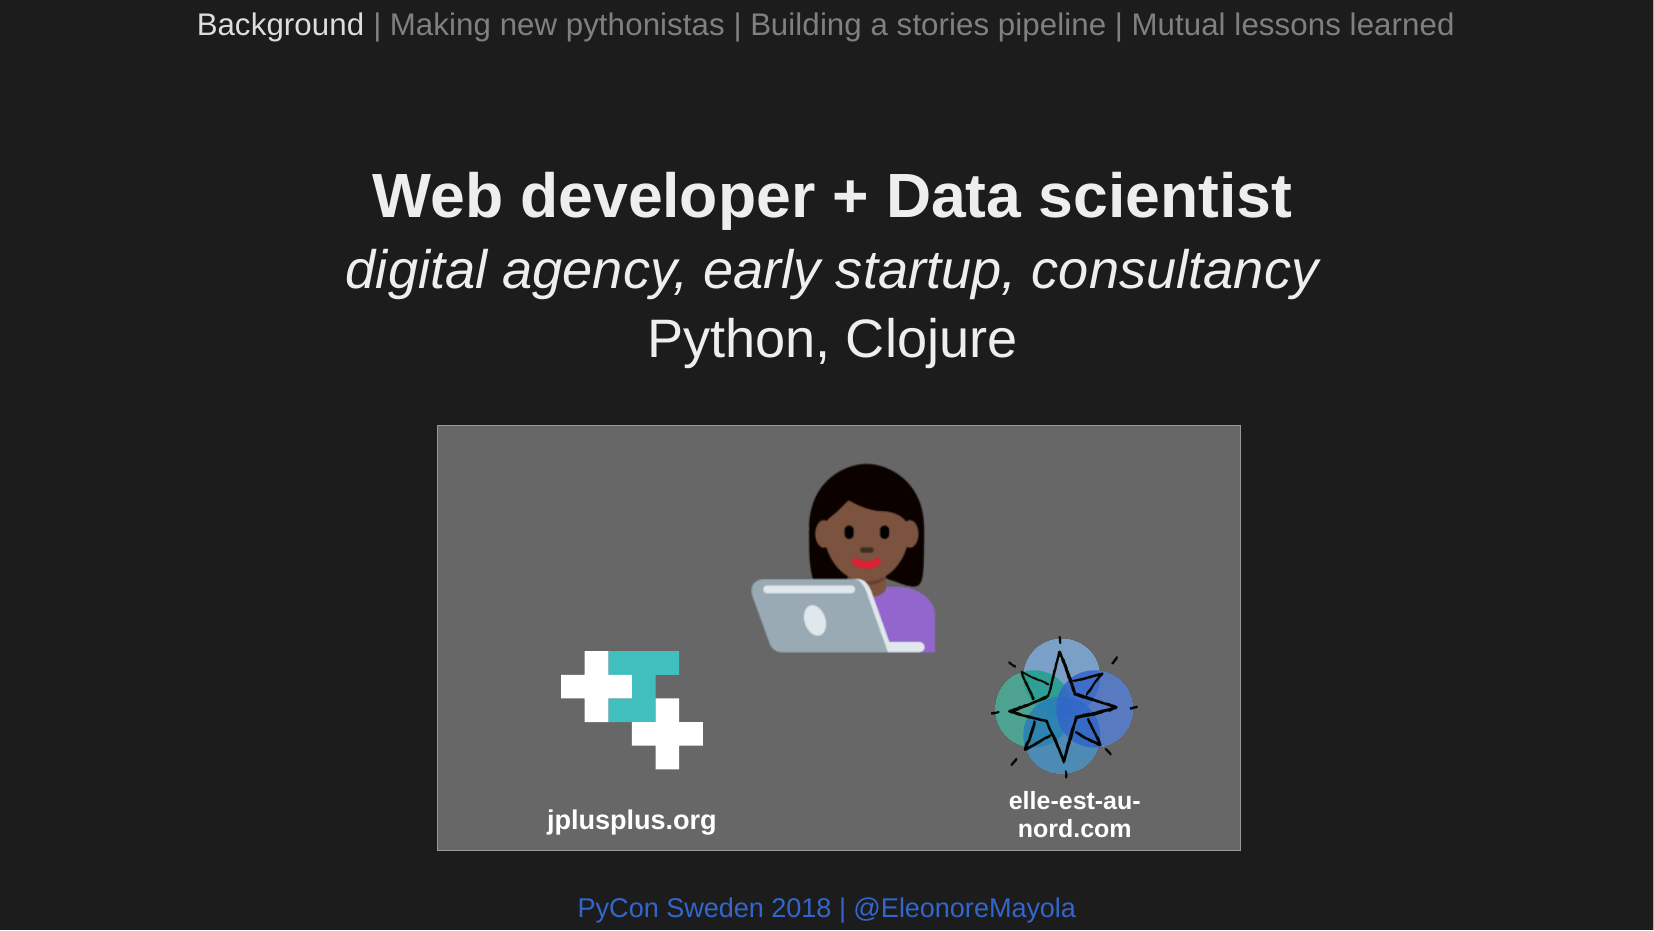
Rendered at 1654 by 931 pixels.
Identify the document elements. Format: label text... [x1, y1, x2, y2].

text_box Background | Making new pythonistas | Building a stories pipeline | Mutual lessons learned [0, 0, 1654, 57]
text_box Web developer + Data scientist digital agency, early startup, consultancy Python, Clojure [106, 70, 1560, 508]
text_box PyCon Sweden 2018 | @EleonoreMayola [460, 885, 1193, 931]
picture [561, 651, 703, 770]
text_box jplusplus.org [525, 797, 739, 843]
text_box [437, 508, 1241, 851]
picture [750, 462, 942, 655]
text_box elle-est-au-nord.com [950, 779, 1199, 855]
picture [988, 631, 1140, 779]
